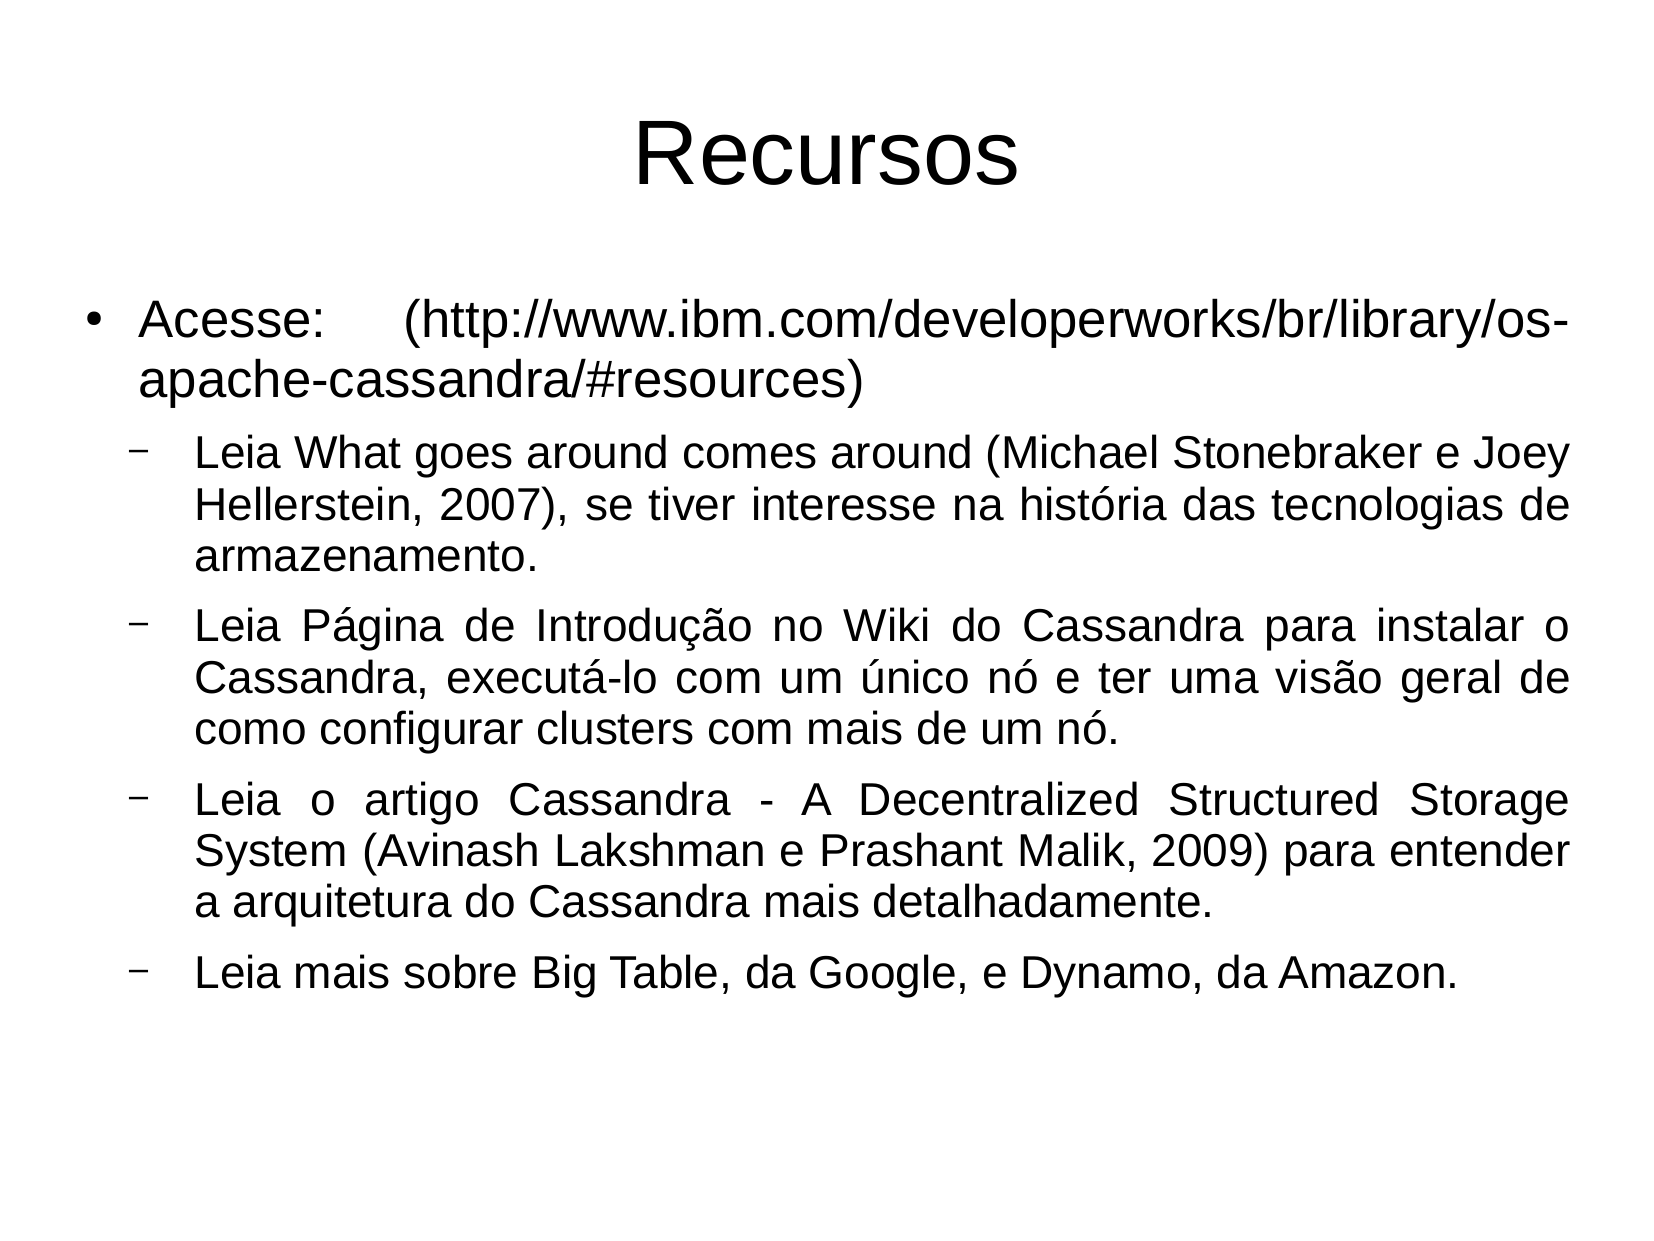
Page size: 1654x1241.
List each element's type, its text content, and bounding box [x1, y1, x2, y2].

list Acesse: (http://www.ibm.com/developerworks/br/library/os-apache-cassandra/#resources) Leia What goes around comes around (Michael Stonebraker e Joey Hellerstein, 2007), se tiver interesse na história das tecnologias de armazenamento. Leia Página de Introdução no Wiki do Cassandra para instalar o Cassandra, executá-lo com um único nó e ter uma visão geral de como configurar clusters com mais de um nó. Leia o artigo Cassandra - A Decentralized Structured Storage System (Avinash Lakshman e Prashant Malik, 2009) para entender a arquitetura do Cassandra mais detalhadamente. Leia mais sobre Big Table, da Google, e Dynamo, da Amazon. [82, 290, 1571, 1010]
title Recursos [82, 49, 1571, 257]
